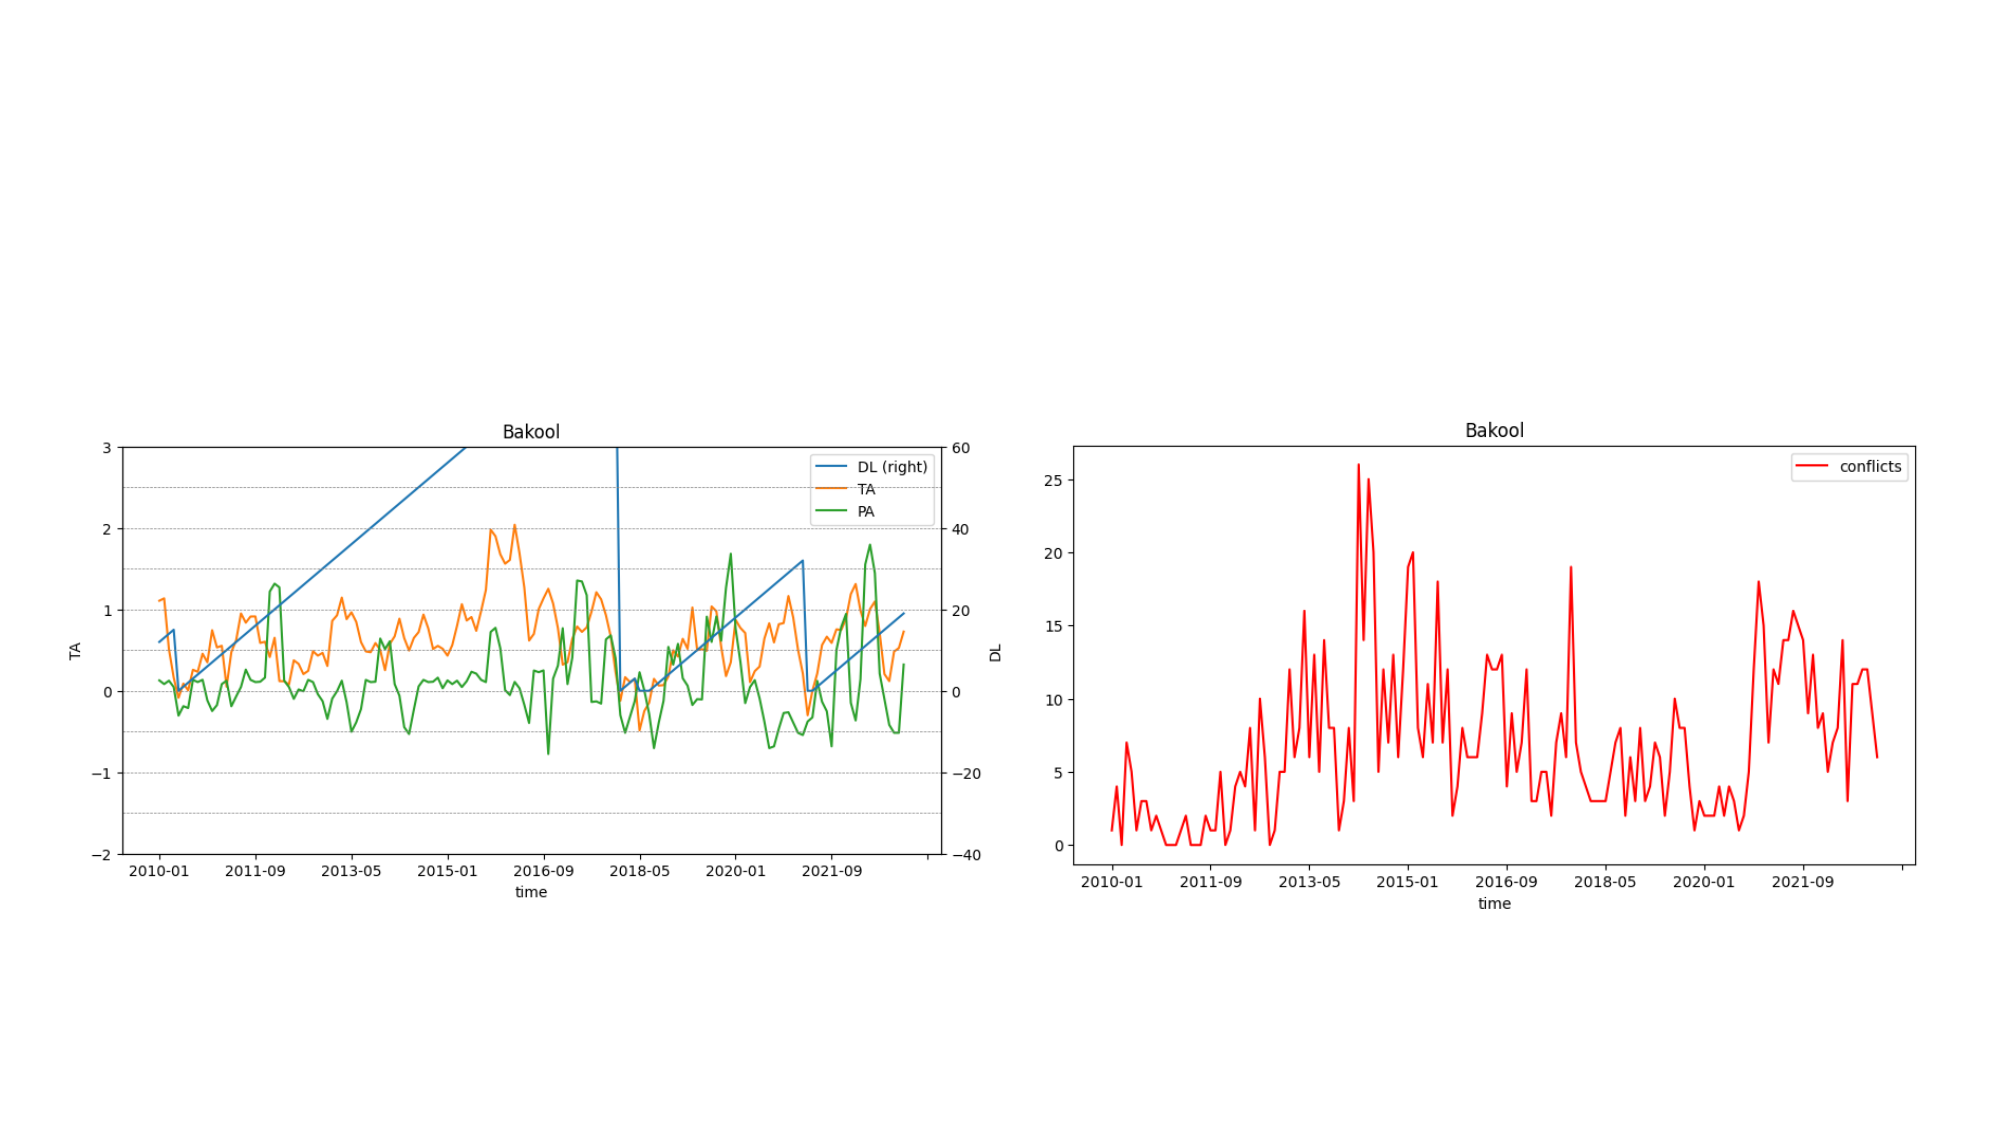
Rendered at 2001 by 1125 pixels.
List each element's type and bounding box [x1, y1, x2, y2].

picture [59, 413, 1013, 910]
picture [1033, 411, 1926, 922]
